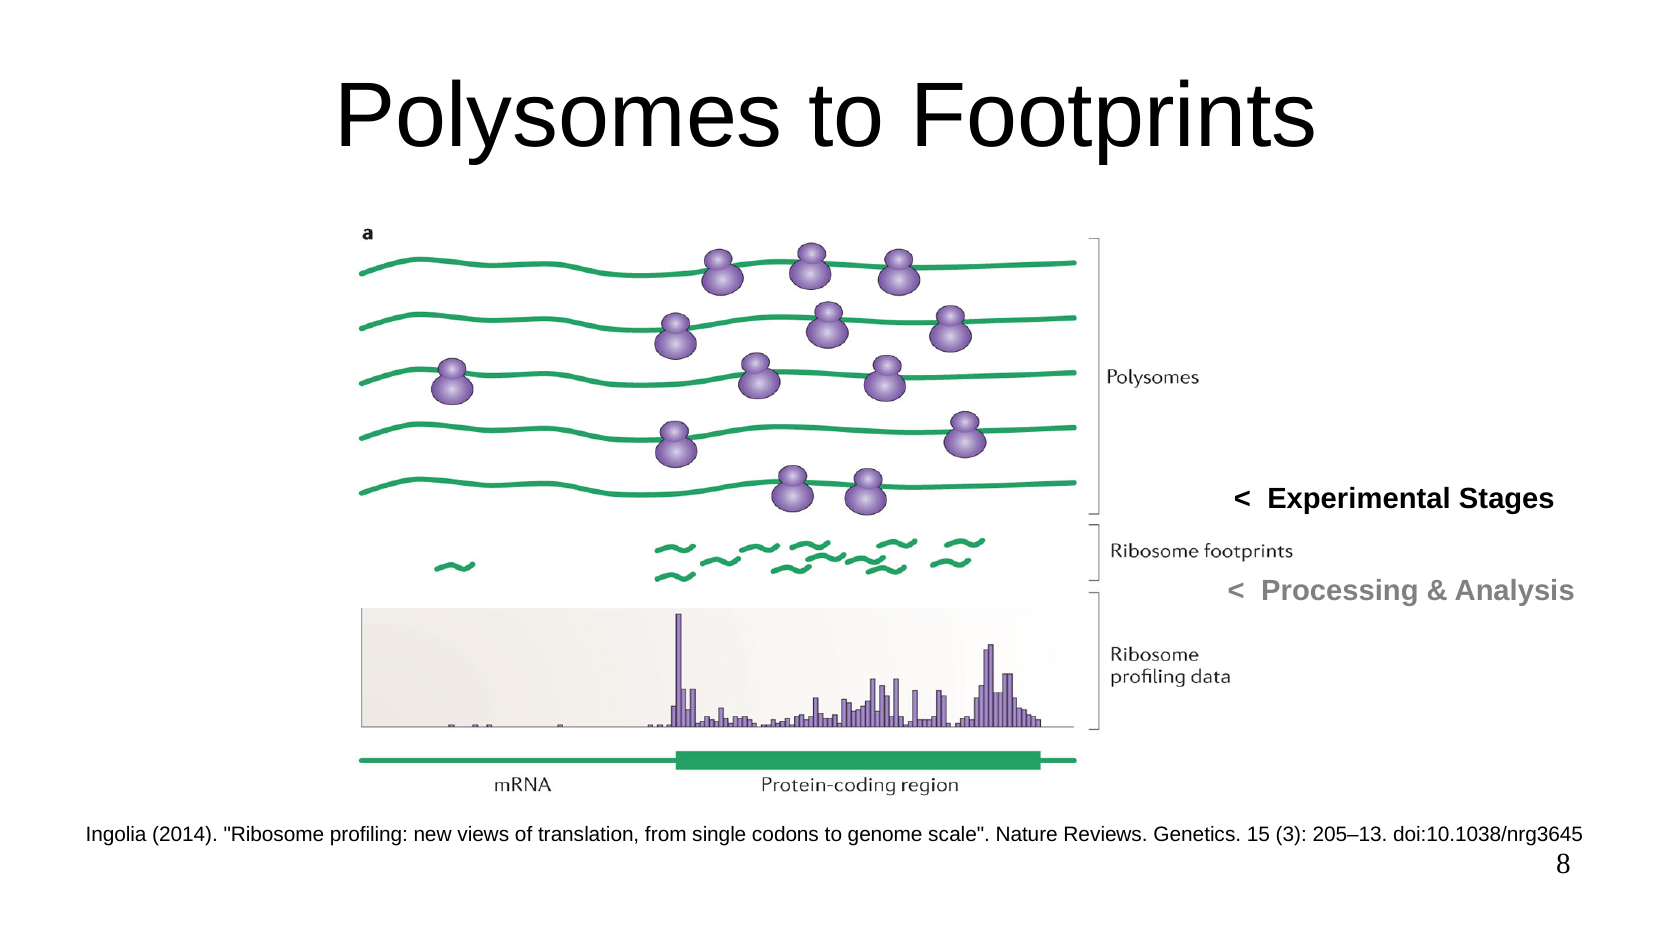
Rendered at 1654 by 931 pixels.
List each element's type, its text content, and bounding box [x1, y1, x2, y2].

title Polysomes to Footprints [82, 37, 1571, 193]
text_box Ingolia (2014). "Ribosome profiling: new views of translation, from single codons to genome scale". Nature Reviews. Genetics. 15 (3): 205–13. doi:10.1038/nrg3645 [70, 814, 1607, 863]
text_box < Experimental Stages [1210, 474, 1577, 532]
text_box < Processing & Analysis [1204, 566, 1595, 615]
picture [354, 224, 1300, 814]
